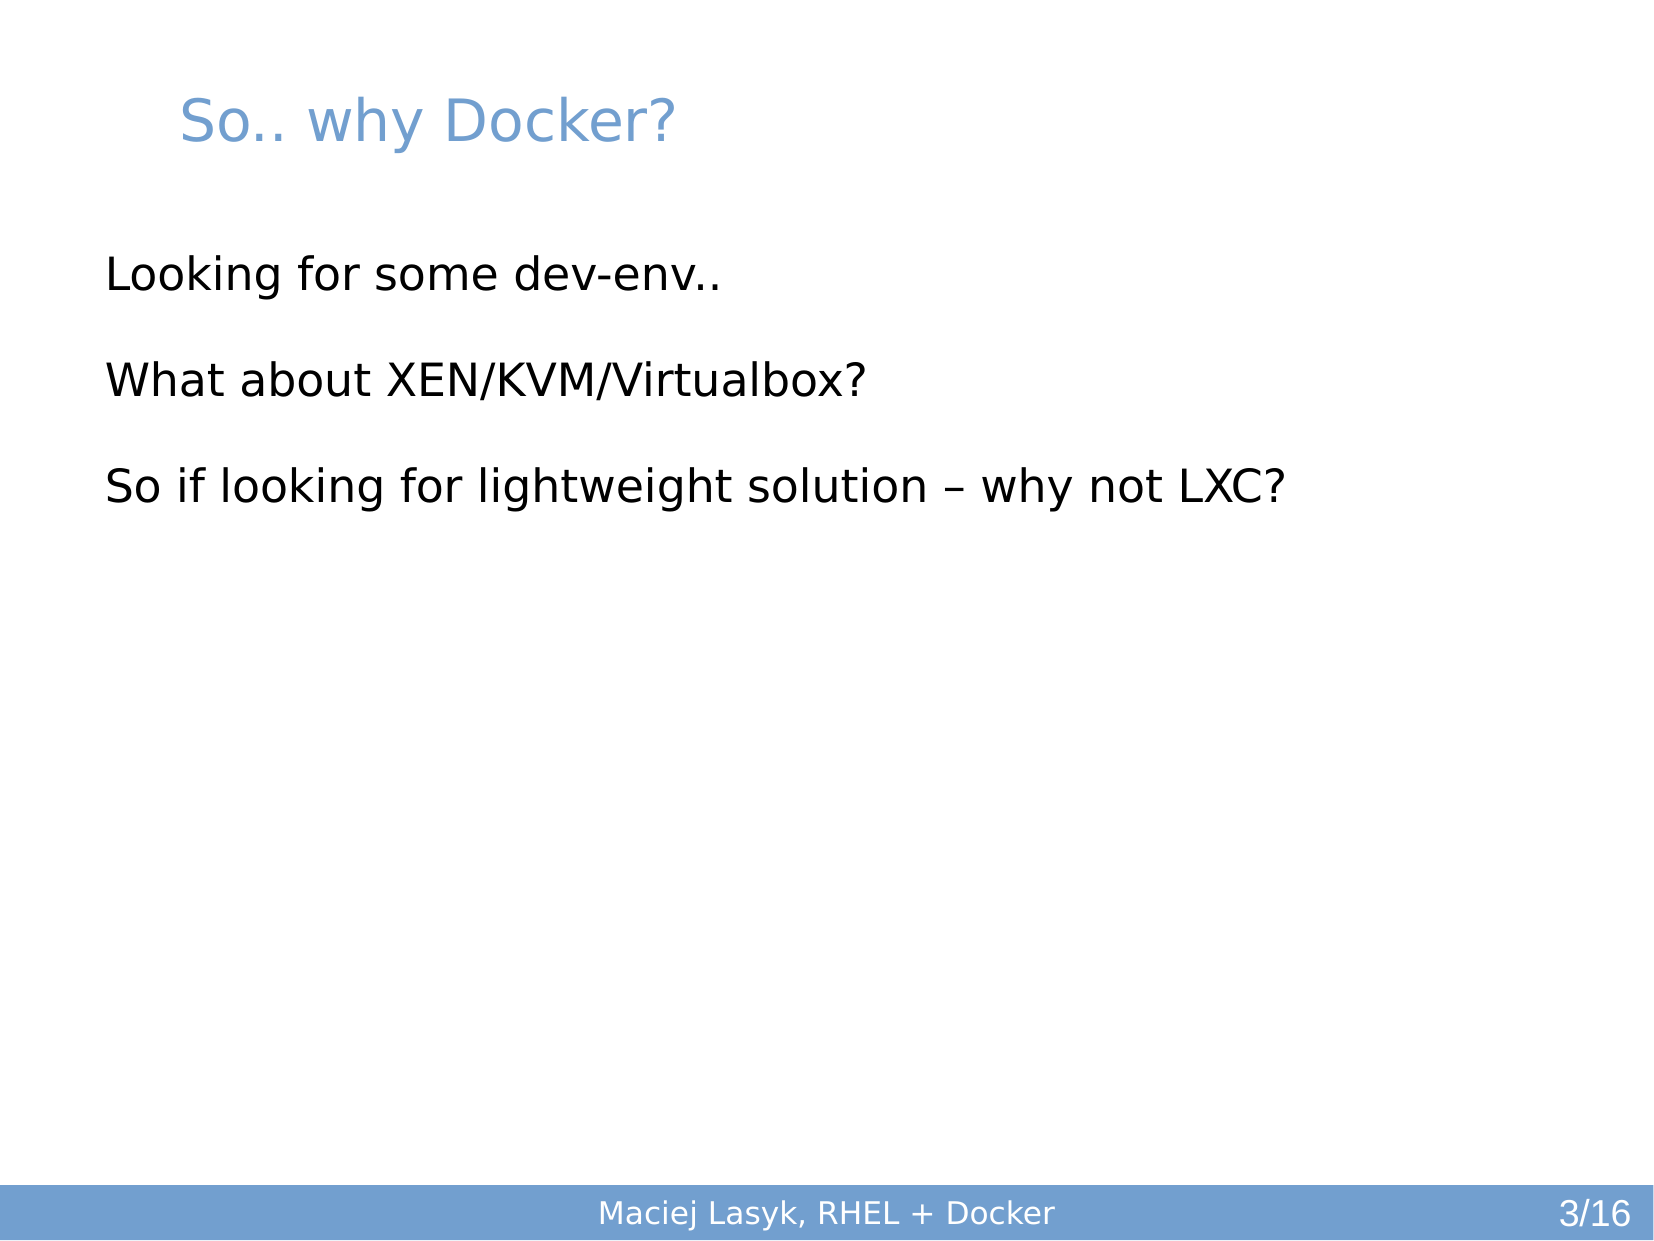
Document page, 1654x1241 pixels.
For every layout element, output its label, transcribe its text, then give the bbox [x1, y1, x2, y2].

text_box Maciej Lasyk, RHEL + Docker [583, 1188, 1071, 1240]
text_box [1647, 1185, 1654, 1241]
text_box 3/16 [1533, 1185, 1647, 1241]
text_box Looking for some dev-env.. What about XEN/KVM/Virtualbox? So if looking for lightweight solution – why not LXC? [90, 240, 1303, 522]
text_box [0, 1185, 1533, 1241]
text_box So.. why Docker? [164, 79, 694, 163]
